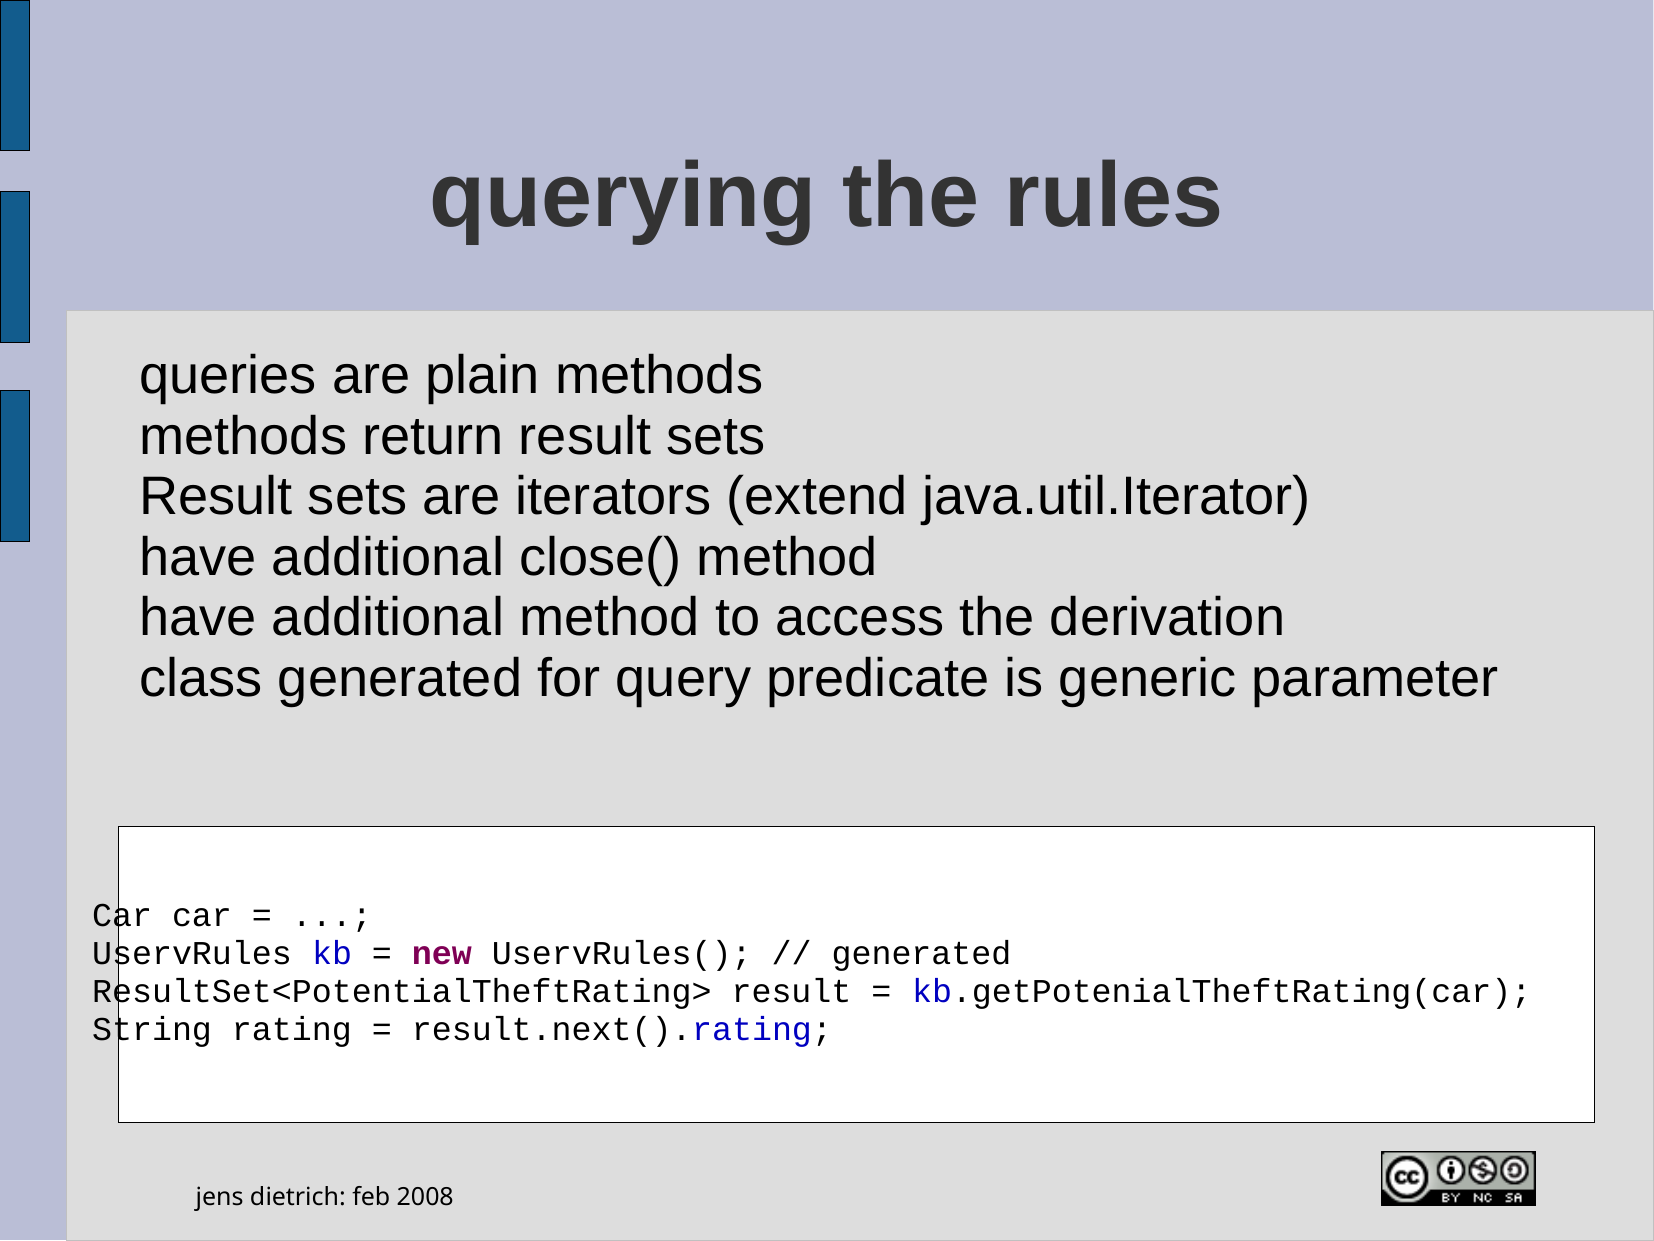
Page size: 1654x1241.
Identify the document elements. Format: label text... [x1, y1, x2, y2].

picture [1381, 1151, 1536, 1206]
text_box Car car = ...; UservRules kb = new UservRules(); // generated ResultSet<PotentialTheftRating> result = kb.getPotenialTheftRating(car); String rating = result.next().rating; [118, 826, 1595, 1123]
list queries are plain methods methods return result sets Result sets are iterators (extend java.util.Iterator) have additional close() method have additional method to access the derivation class generated for query predicate is generic parameter [121, 1123, 1534, 1127]
title querying the rules [121, 91, 1534, 299]
list queries are plain methods methods return result sets Result sets are iterators (extend java.util.Iterator) have additional close() method have additional method to access the derivation class generated for query predicate is generic parameter [121, 344, 1534, 826]
